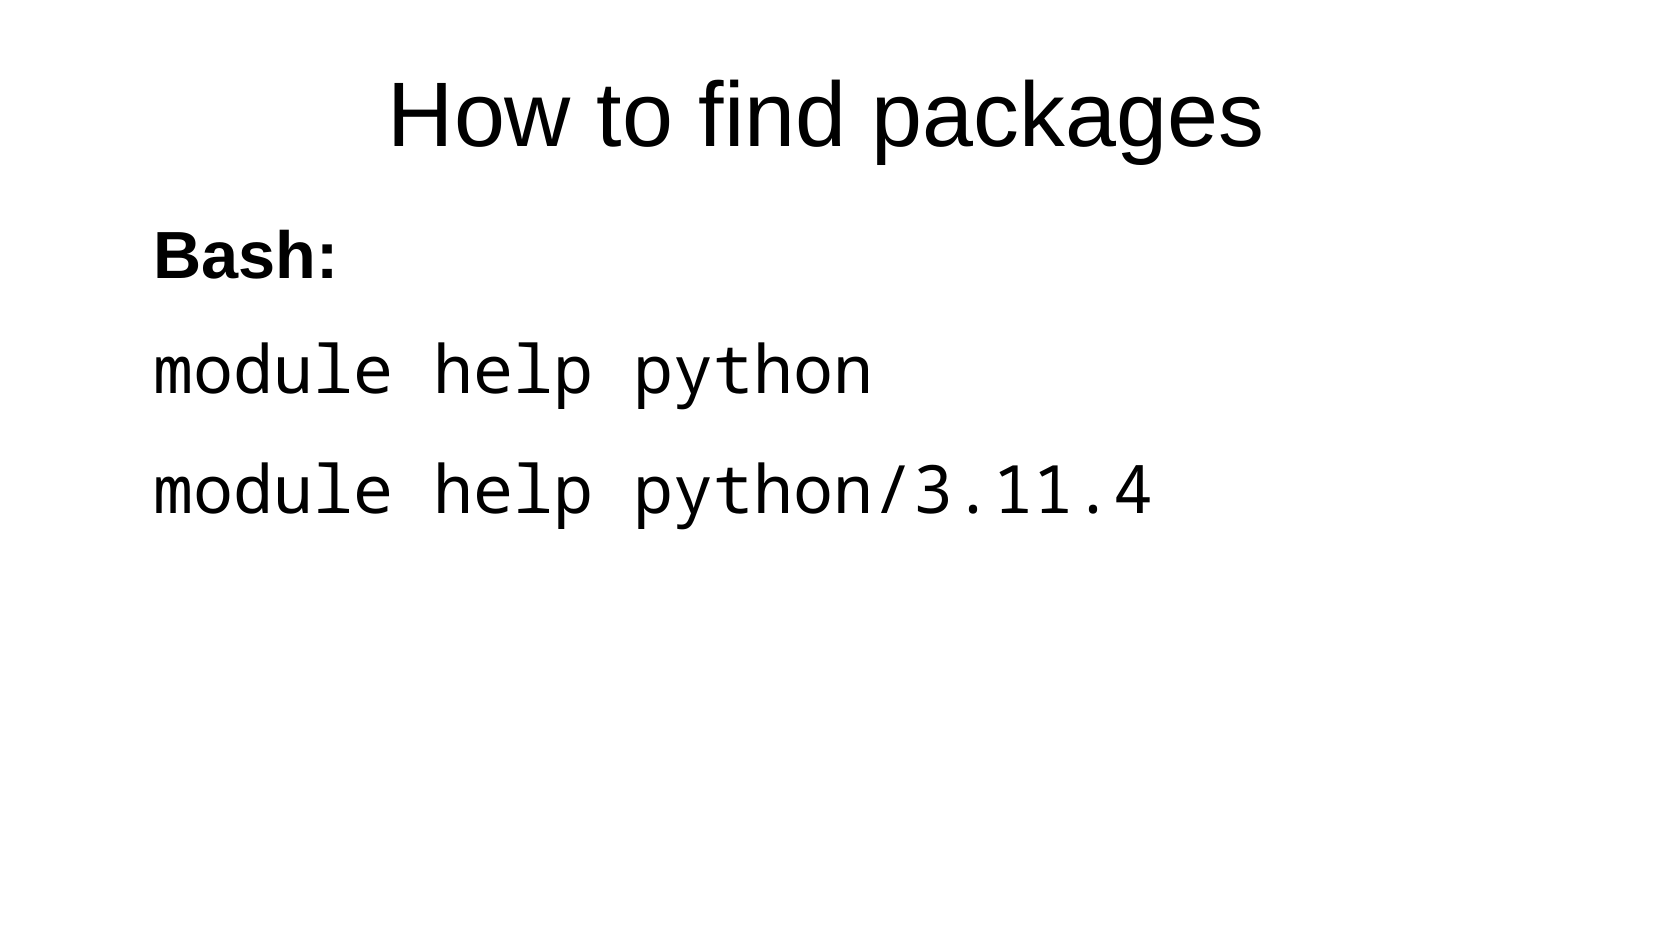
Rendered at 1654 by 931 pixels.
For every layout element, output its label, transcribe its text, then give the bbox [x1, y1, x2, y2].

title How to find packages [82, 37, 1571, 193]
list Bash: module help python module help python/3.11.4 [82, 217, 1571, 758]
